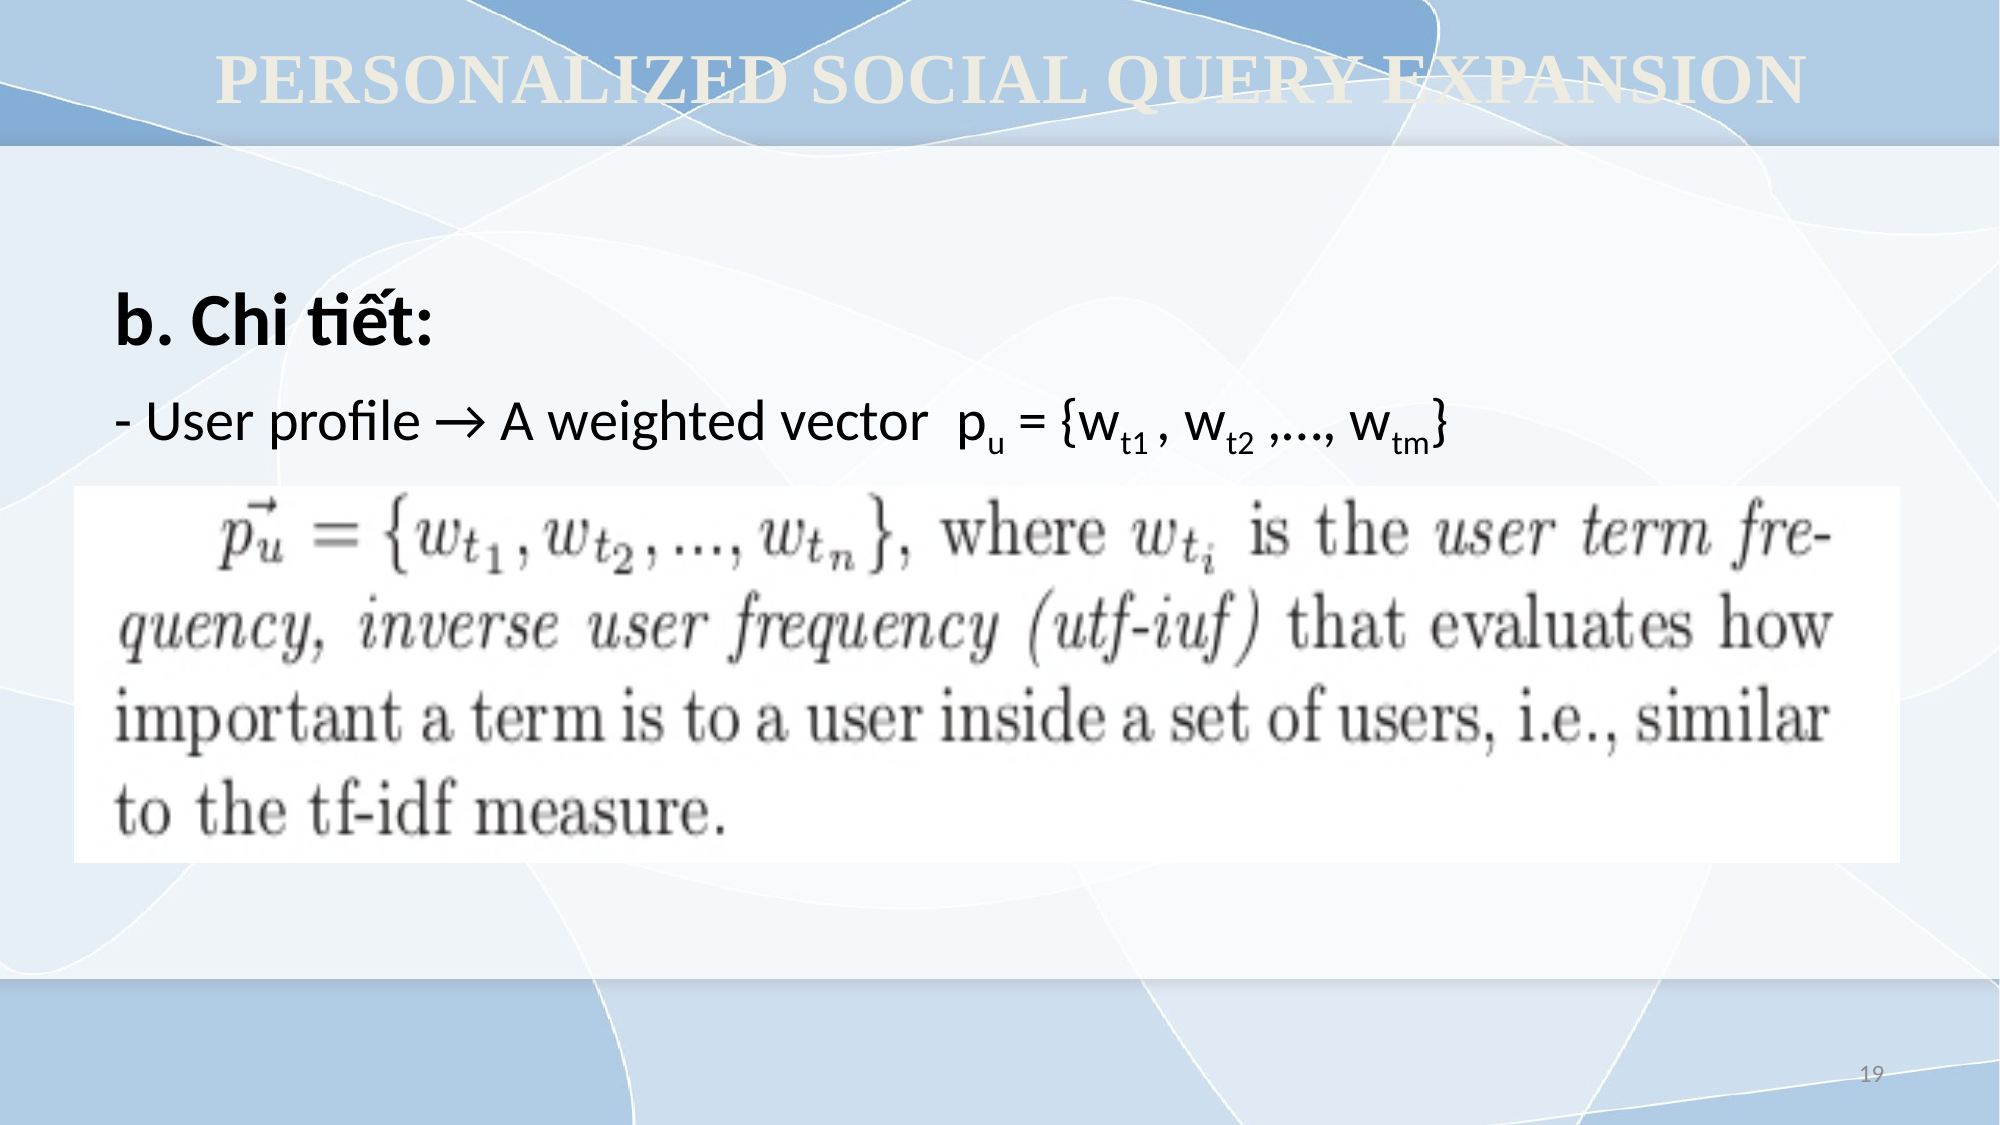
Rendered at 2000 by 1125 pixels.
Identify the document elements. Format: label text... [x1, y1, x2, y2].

title PERSONALIZED SOCIAL QUERY EXPANSION [24, 0, 2000, 150]
slide_number <number> [1432, 1042, 1900, 1103]
picture [74, 486, 1900, 863]
list b. Chi tiết: - User profile → A weighted vector pu = {wt1 , wt2 ,…, wtm} [24, 262, 1950, 925]
